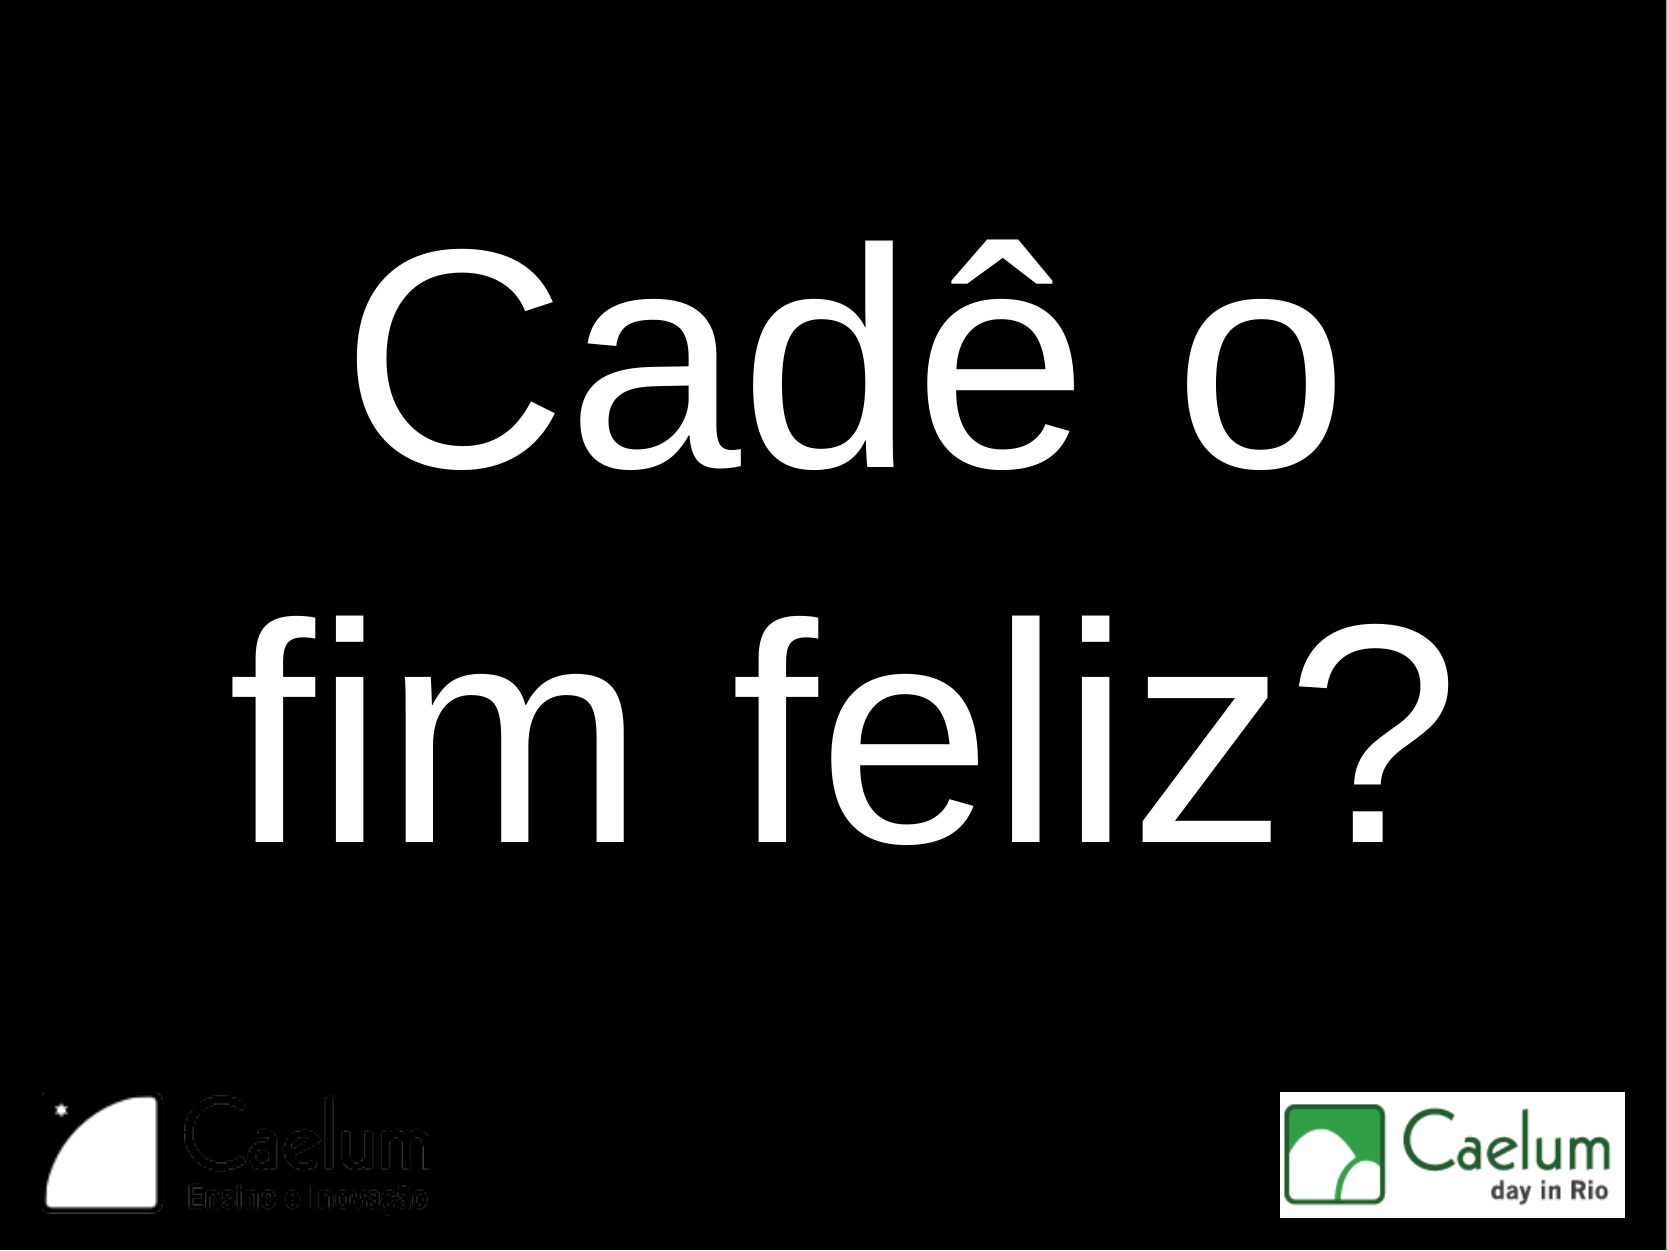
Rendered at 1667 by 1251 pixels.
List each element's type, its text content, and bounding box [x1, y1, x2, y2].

picture [1280, 1092, 1625, 1218]
picture [41, 1092, 430, 1218]
text_box Cadê o fim feliz? [213, 147, 1477, 913]
